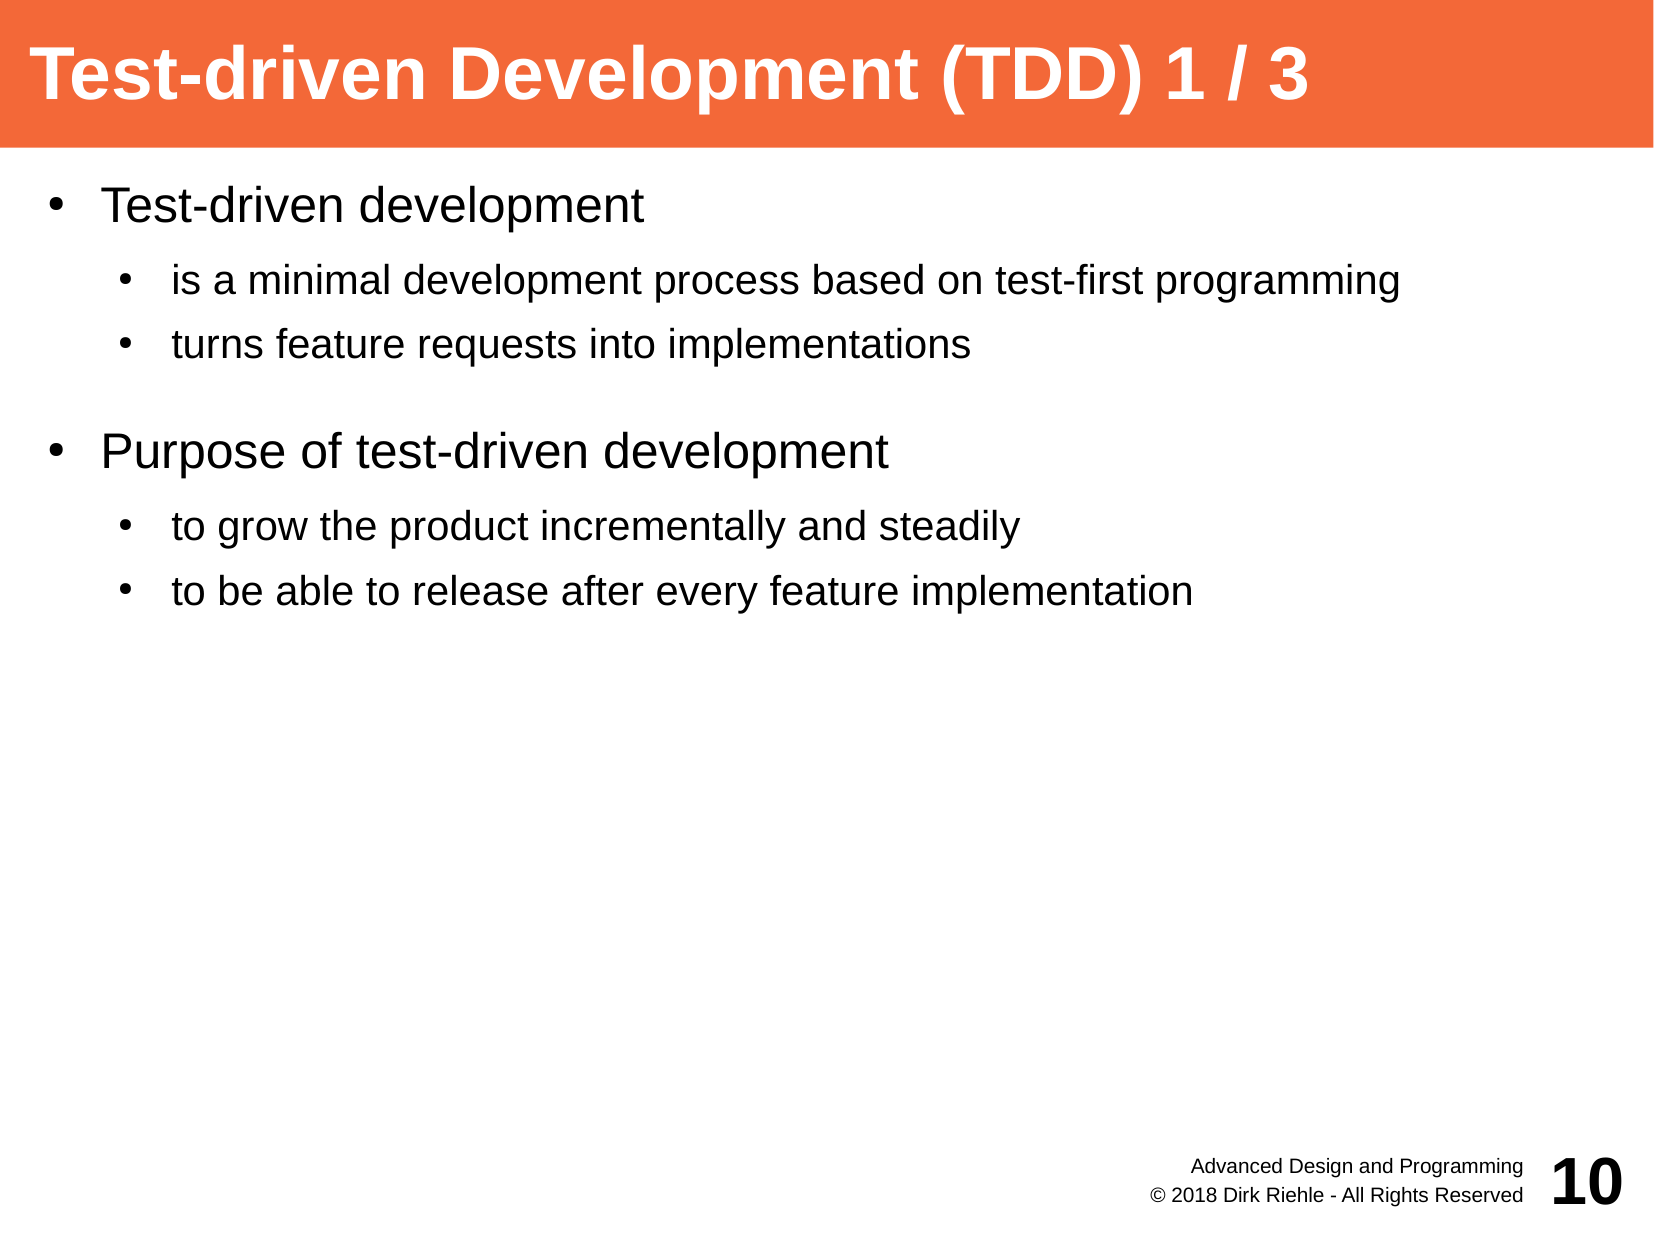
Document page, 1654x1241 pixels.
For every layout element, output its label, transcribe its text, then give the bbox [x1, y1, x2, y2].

title Test-driven Development (TDD) 1 / 3 [0, 0, 1654, 148]
list Test-driven development is a minimal development process based on test-first programming turns feature requests into implementations Purpose of test-driven development to grow the product incrementally and steadily to be able to release after every feature implementation [29, 177, 1625, 1063]
